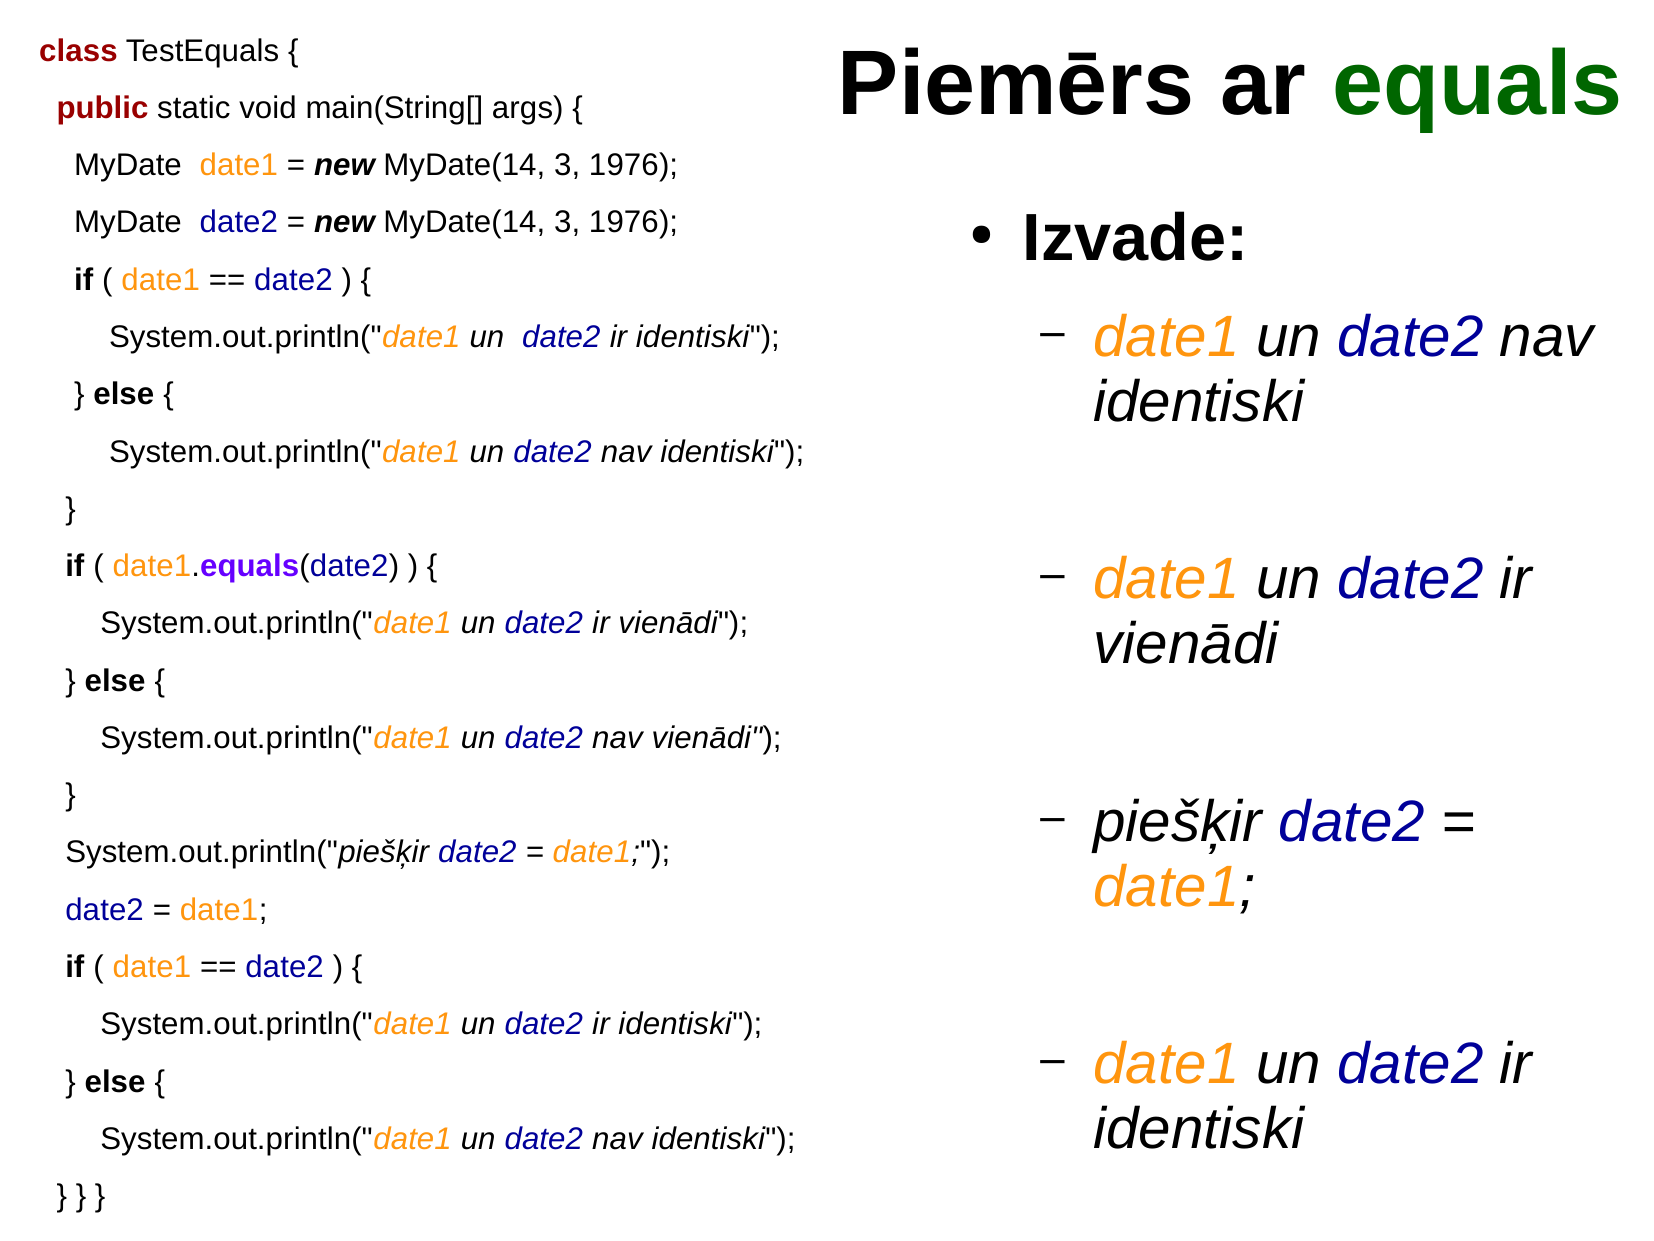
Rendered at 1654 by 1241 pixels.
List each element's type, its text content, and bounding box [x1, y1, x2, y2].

title Piemērs ar equals [486, 0, 1654, 187]
list class TestEquals { public static void main(String[] args) { MyDate date1 = new MyDate(14, 3, 1976); MyDate date2 = new MyDate(14, 3, 1976); if ( date1 == date2 ) { System.out.println("date1 un date2 ir identiski"); } else { System.out.println("date1 un date2 nav identiski"); } if ( date1.equals(date2) ) { System.out.println("date1 un date2 ir vienādi"); } else { System.out.println("date1 un date2 nav vienādi"); } System.out.println("piešķir date2 = date1;"); date2 = date1; if ( date1 == date2 ) { System.out.println("date1 un date2 ir identiski"); } else { System.out.println("date1 un date2 nav identiski"); } } } [21, 24, 1022, 1234]
list Izvade: date1 un date2 nav identiski date1 un date2 ir vienādi piešķir date2 = date1; date1 un date2 ir identiski [951, 199, 1609, 1210]
